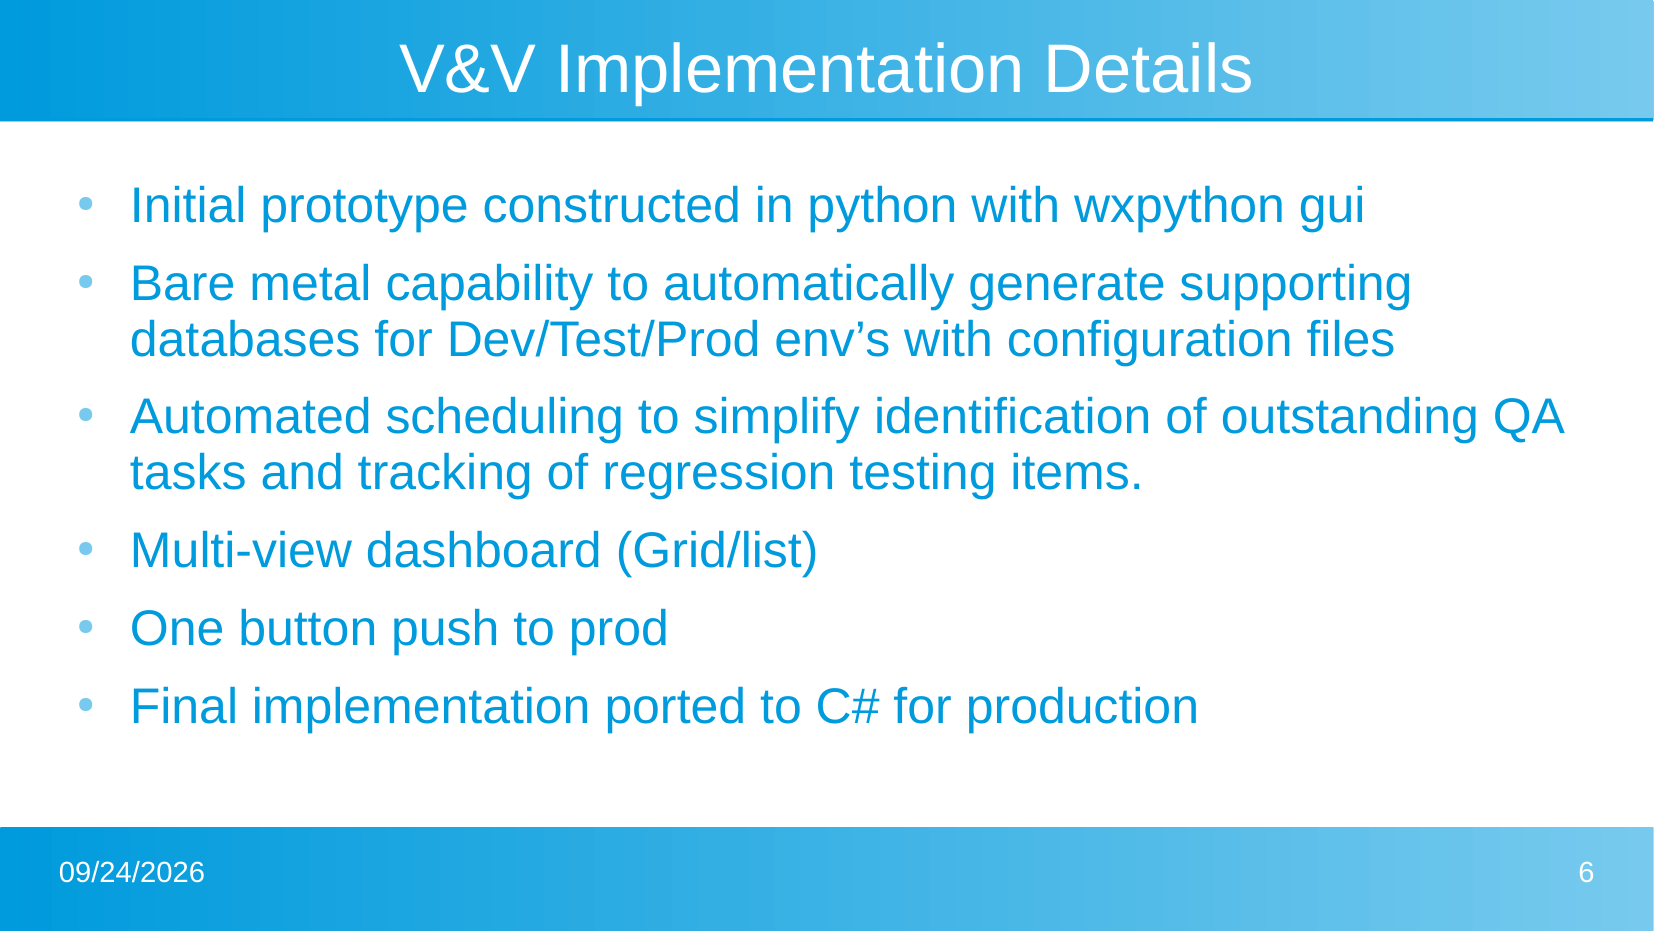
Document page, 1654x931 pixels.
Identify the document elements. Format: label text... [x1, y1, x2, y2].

title V&V Implementation Details [59, 29, 1595, 108]
list Initial prototype constructed in python with wxpython gui Bare metal capability to automatically generate supporting databases for Dev/Test/Prod env’s with configuration files Automated scheduling to simplify identification of outstanding QA tasks and tracking of regression testing items. Multi-view dashboard (Grid/list) One button push to prod Final implementation ported to C# for production [59, 177, 1595, 768]
